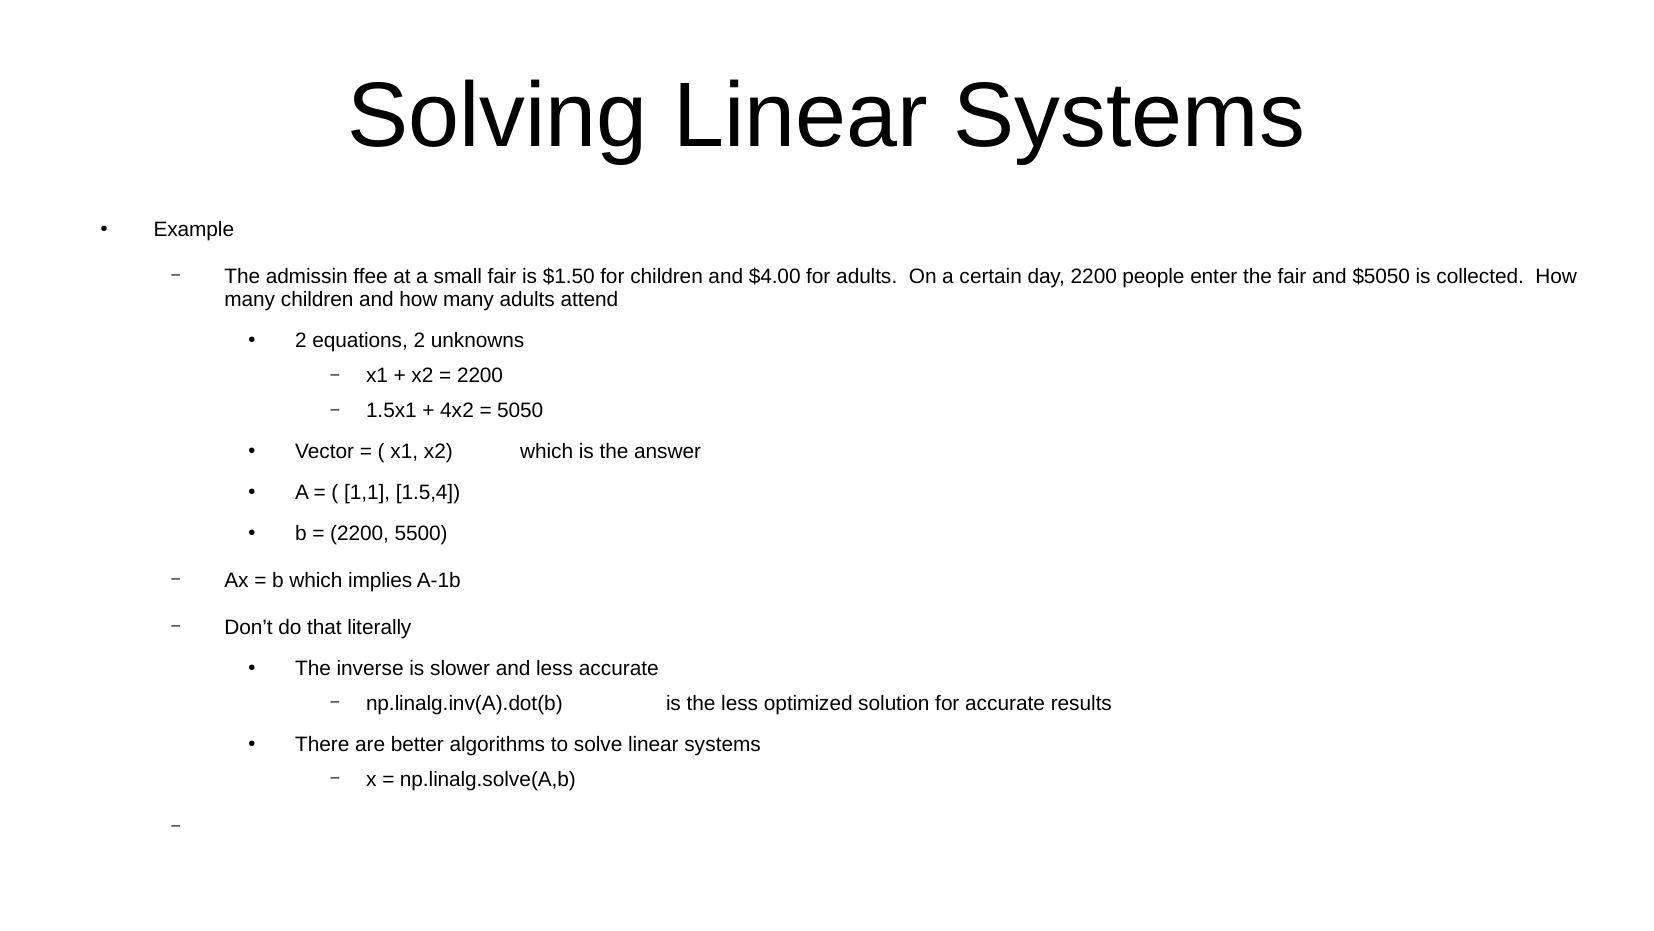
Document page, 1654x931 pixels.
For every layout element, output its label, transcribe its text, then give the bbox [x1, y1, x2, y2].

title Solving Linear Systems [82, 37, 1571, 193]
list Example The admissin ffee at a small fair is $1.50 for children and $4.00 for adults. On a certain day, 2200 people enter the fair and $5050 is collected. How many children and how many adults attend 2 equations, 2 unknowns x1 + x2 = 2200 1.5x1 + 4x2 = 5050 Vector = ( x1, x2) which is the answer A = ( [1,1], [1.5,4]) b = (2200, 5500) Ax = b which implies A-1b Don’t do that literally The inverse is slower and less accurate np.linalg.inv(A).dot(b) is the less optimized solution for accurate results There are better algorithms to solve linear systems x = np.linalg.solve(A,b) [82, 217, 1621, 901]
